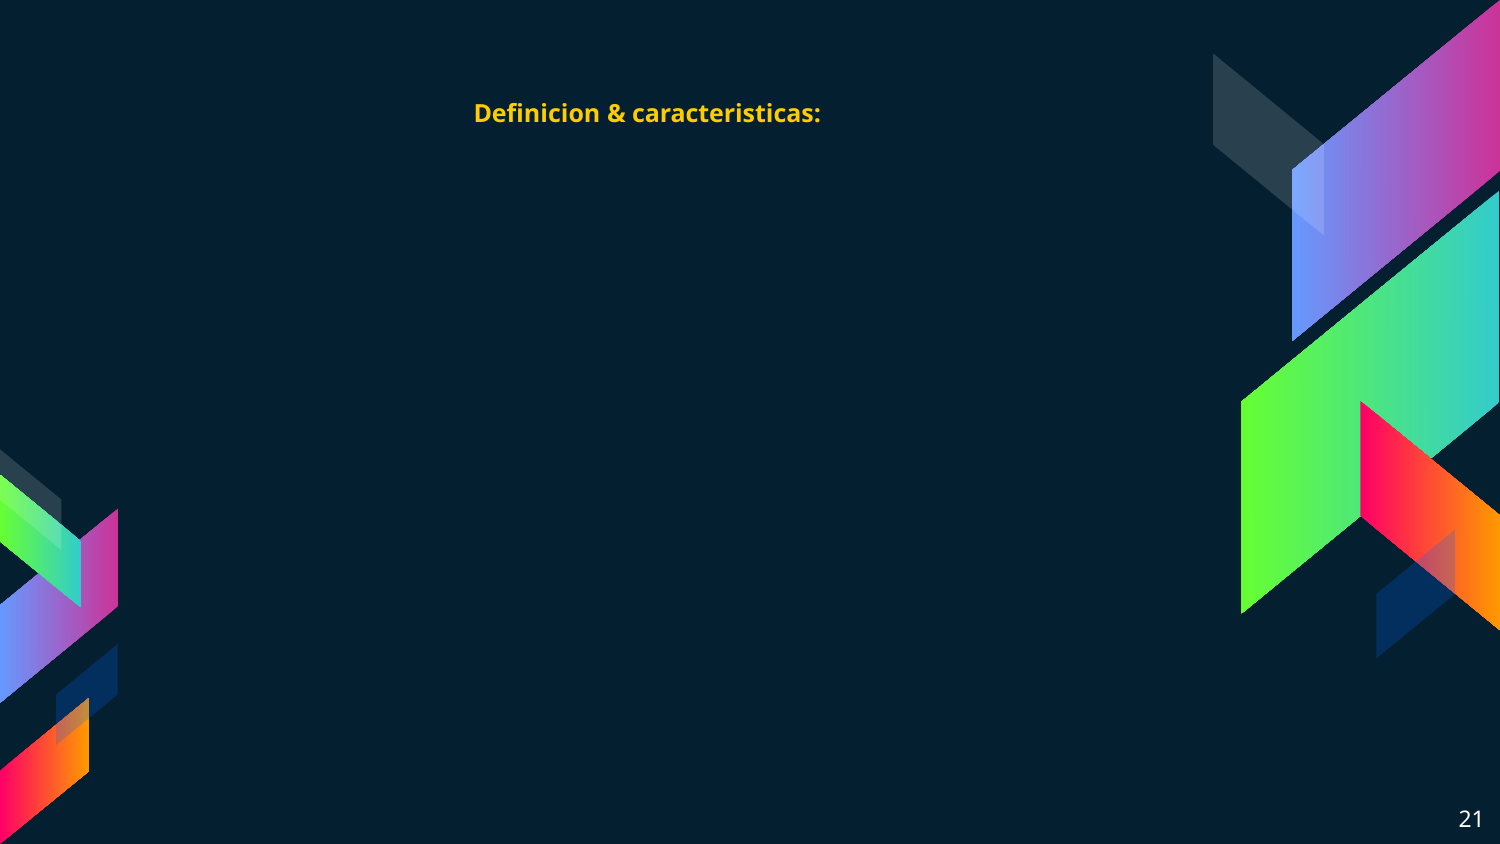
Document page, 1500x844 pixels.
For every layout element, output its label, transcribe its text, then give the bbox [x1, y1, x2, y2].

list Definicion & caracteristicas: [458, 82, 939, 553]
slide_number <number> [1403, 789, 1500, 844]
